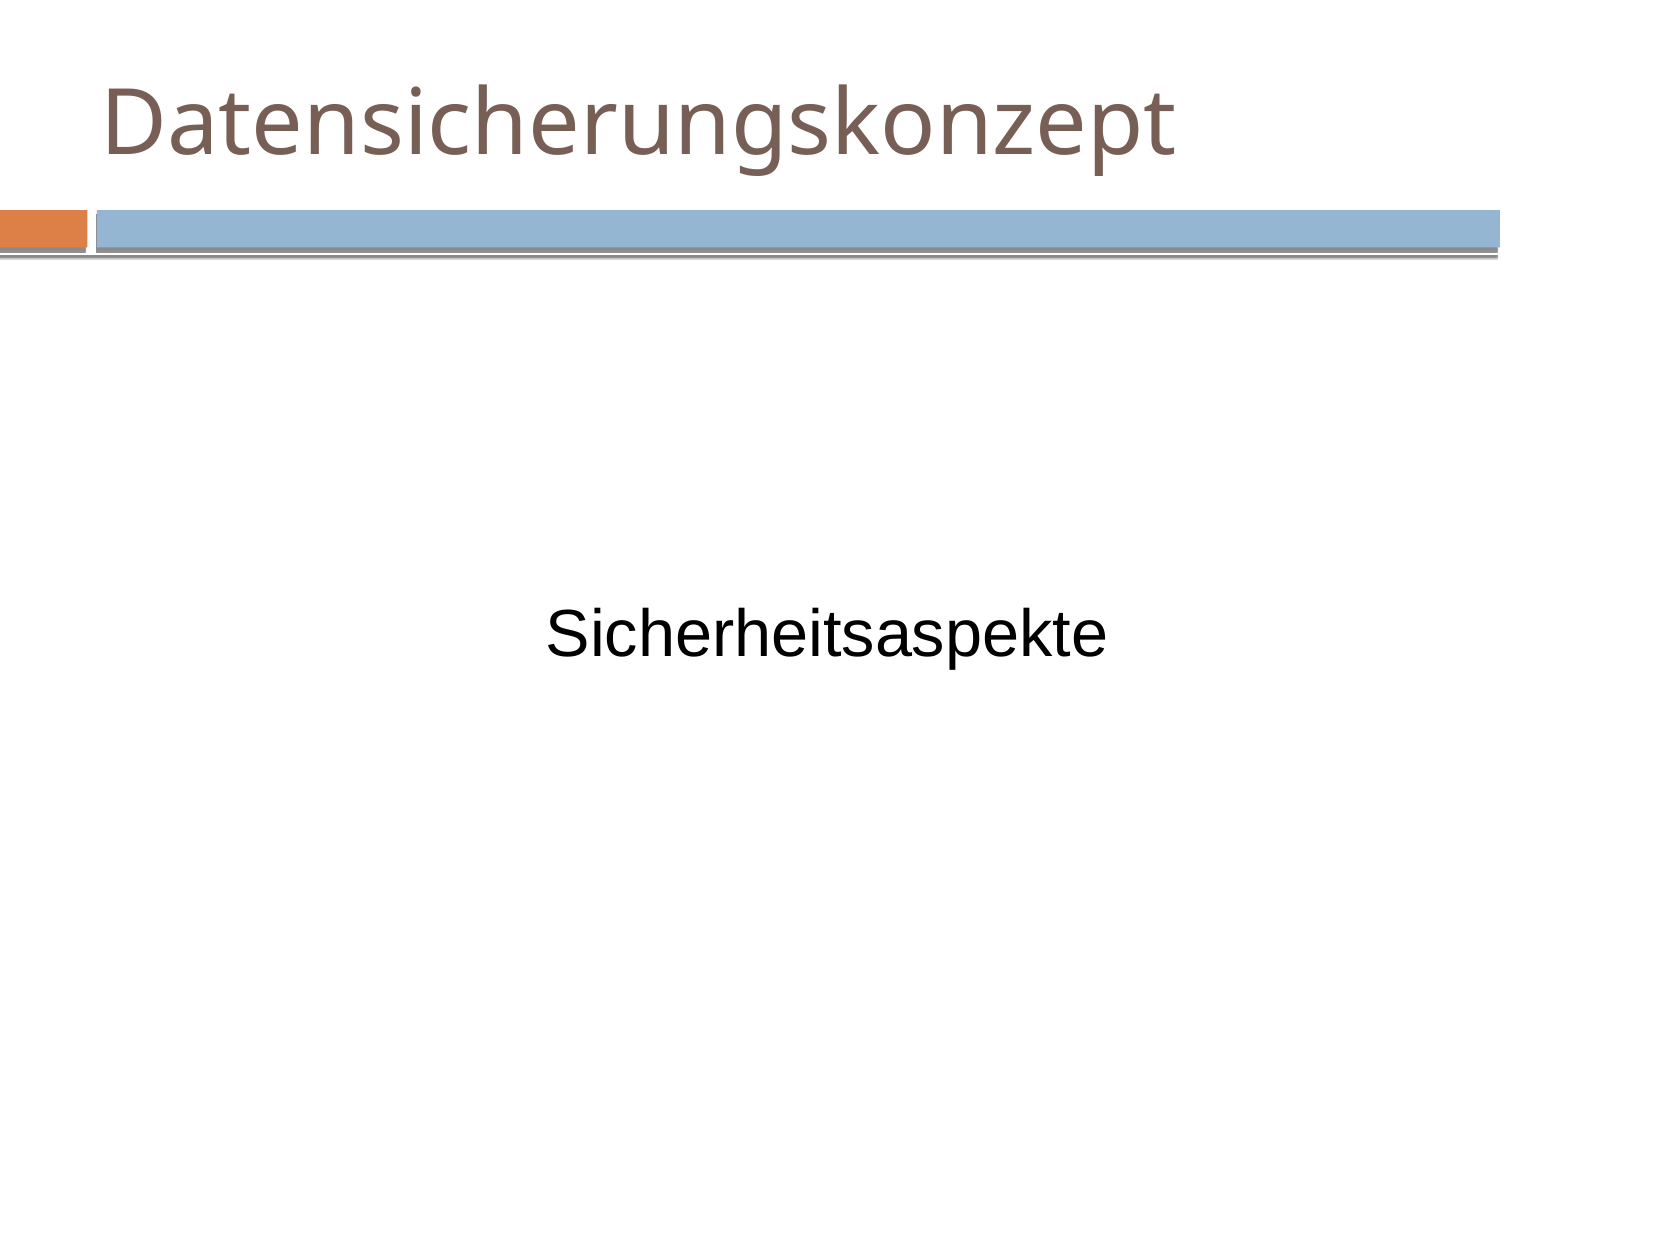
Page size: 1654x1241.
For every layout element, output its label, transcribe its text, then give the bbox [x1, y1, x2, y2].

text_box Sicherheitsaspekte [495, 588, 1483, 721]
title Datensicherungskonzept [100, 37, 1438, 200]
